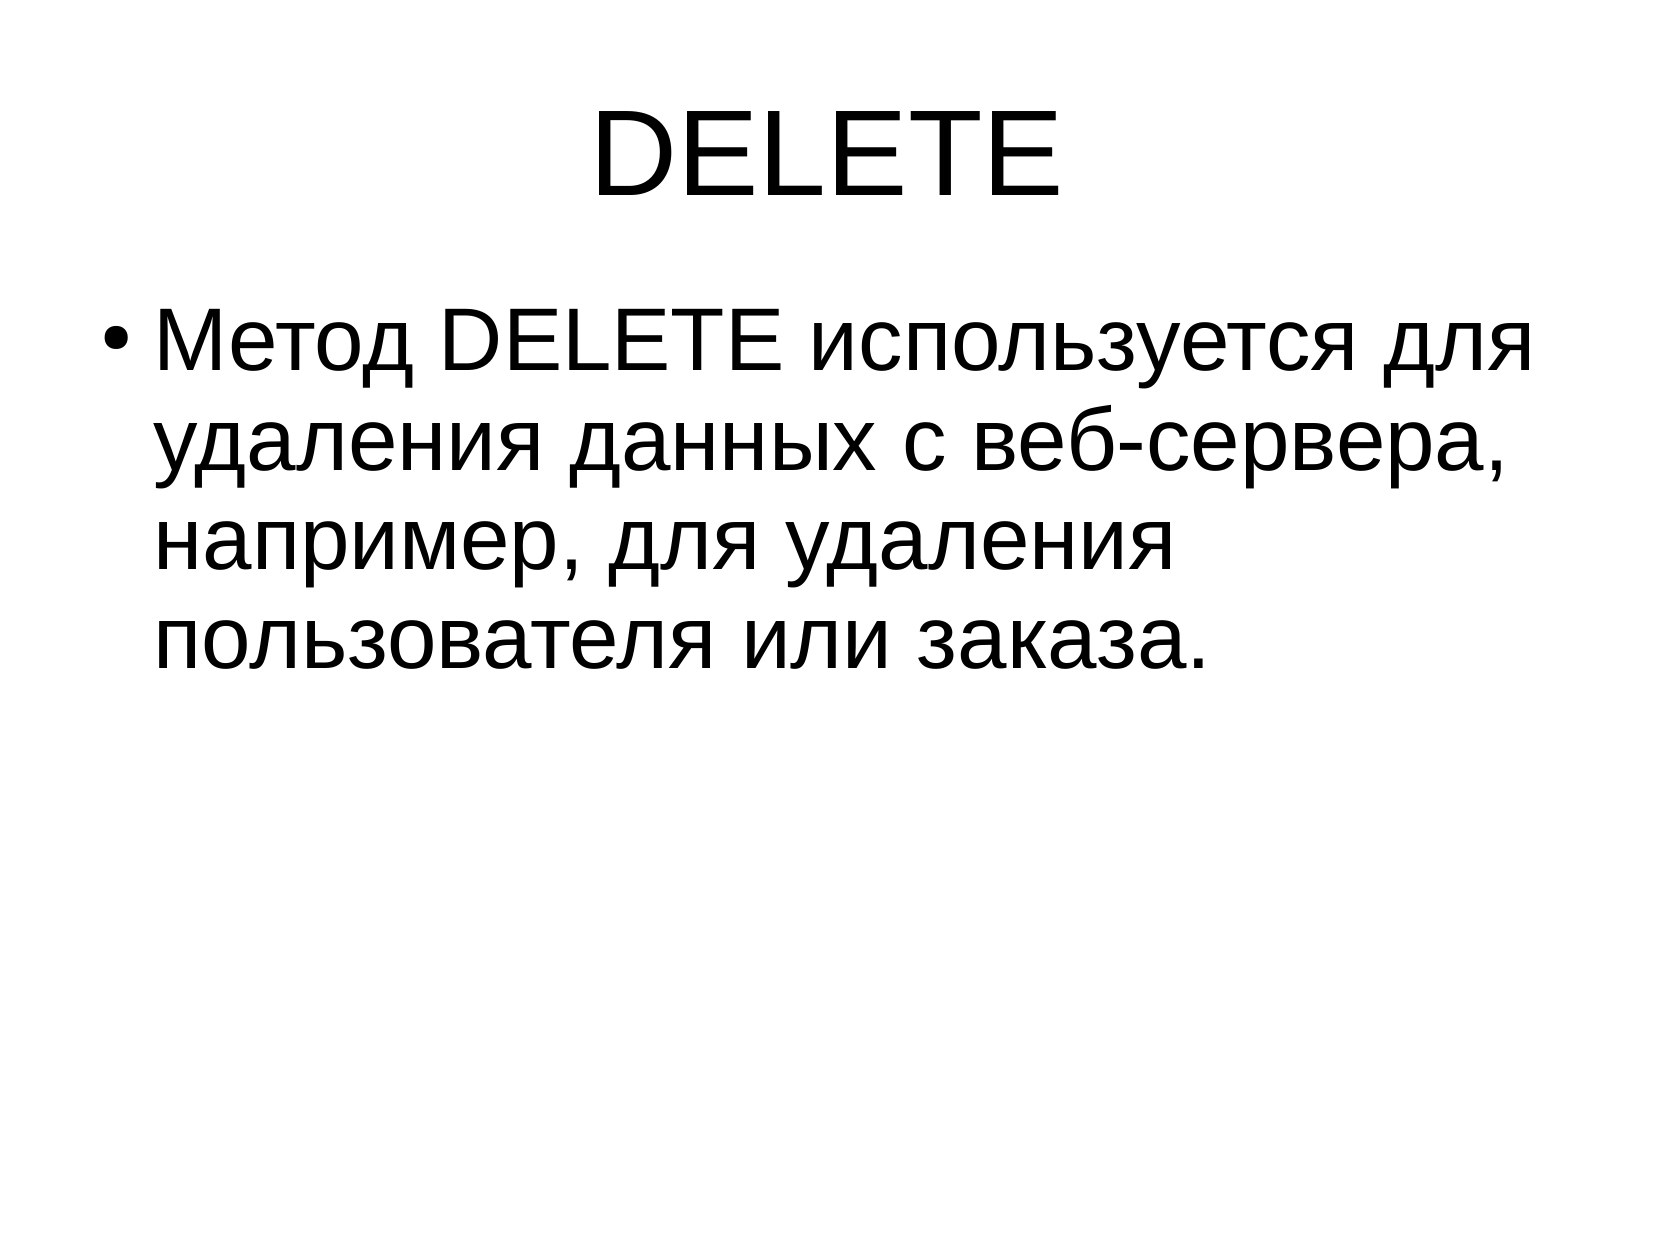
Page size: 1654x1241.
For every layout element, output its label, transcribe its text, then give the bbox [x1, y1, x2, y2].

title DELETE [82, 49, 1571, 257]
list Метод DELETE используется для удаления данных с веб-сервера, например, для удаления пользователя или заказа. [82, 290, 1571, 1010]
